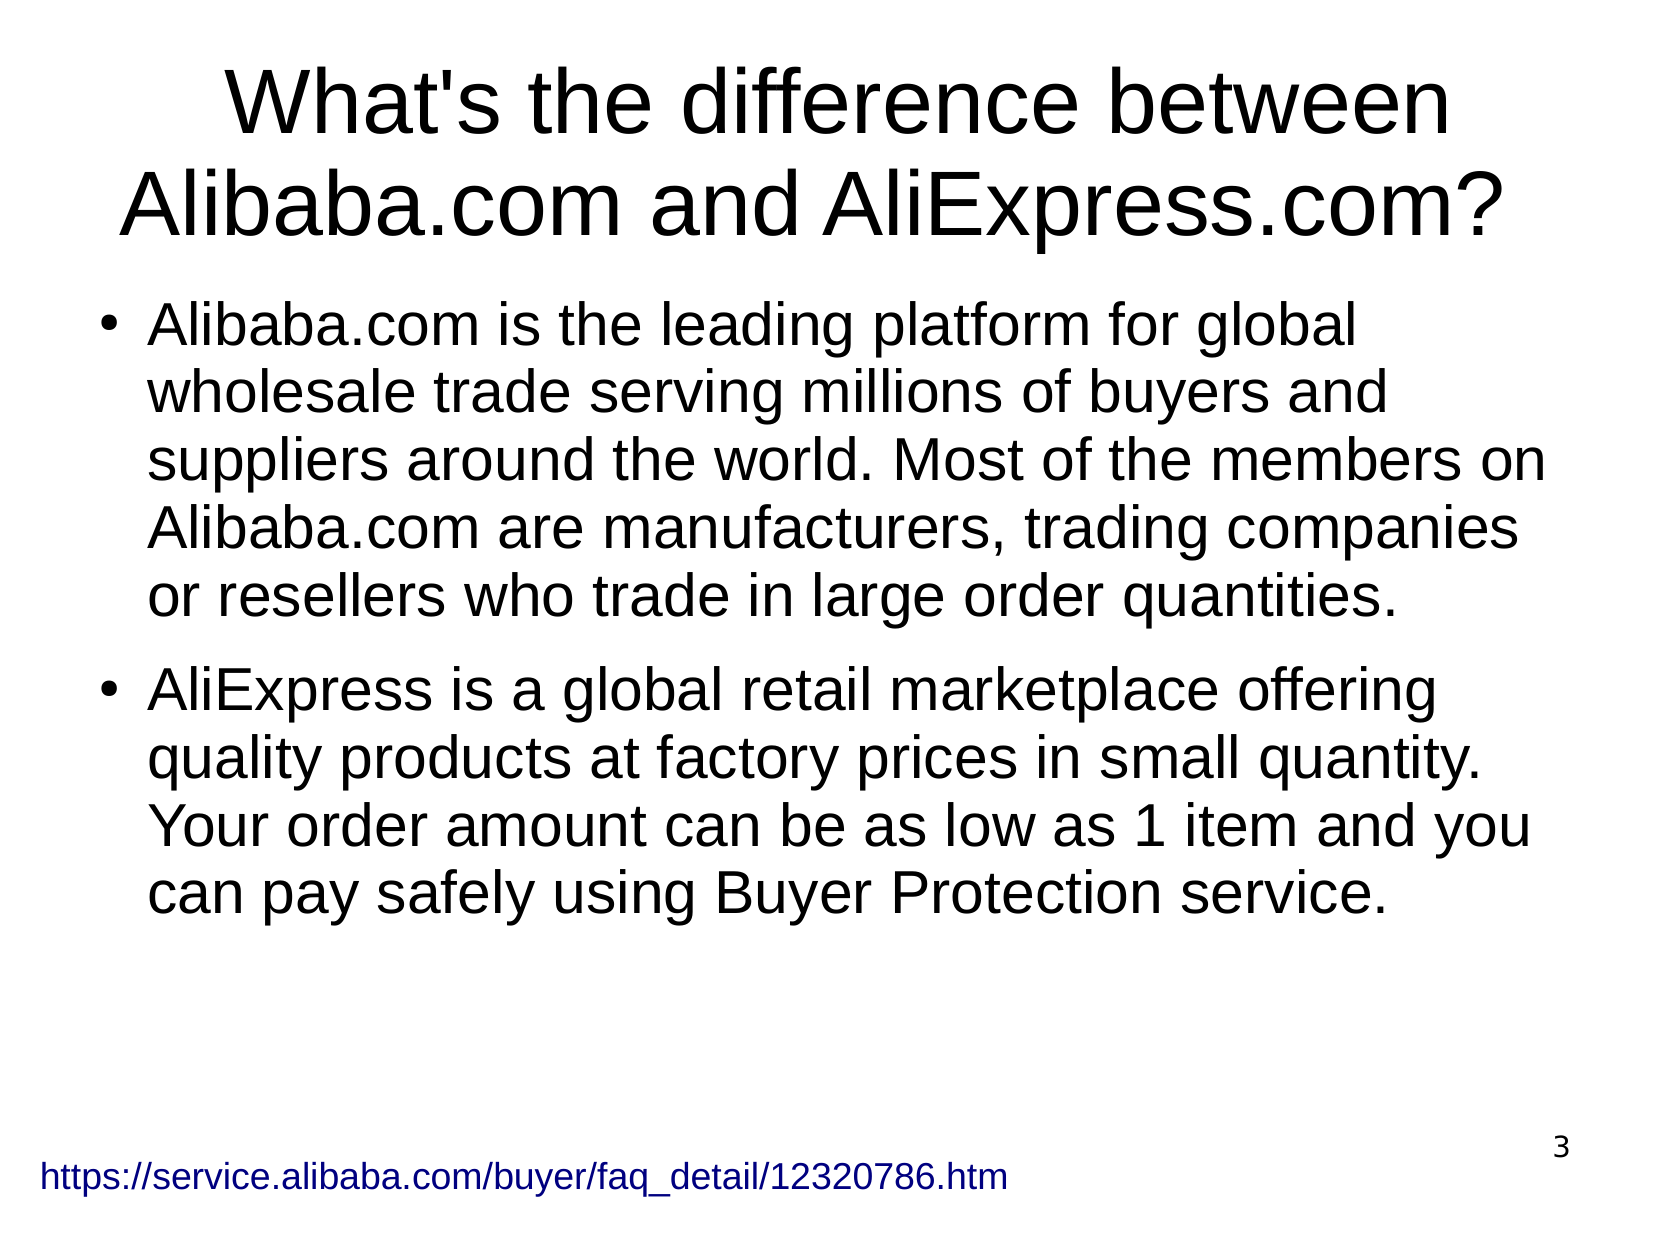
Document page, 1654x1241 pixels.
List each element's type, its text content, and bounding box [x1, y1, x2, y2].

title What's the difference between Alibaba.com and AliExpress.com? [82, 49, 1571, 257]
text_box https://service.alibaba.com/buyer/faq_detail/12320786.htm [24, 1147, 1035, 1205]
list Alibaba.com is the leading platform for global wholesale trade serving millions of buyers and suppliers around the world. Most of the members on Alibaba.com are manufacturers, trading companies or resellers who trade in large order quantities. AliExpress is a global retail marketplace offering quality products at factory prices in small quantity. Your order amount can be as low as 1 item and you can pay safely using Buyer Protection service. [82, 290, 1571, 1010]
